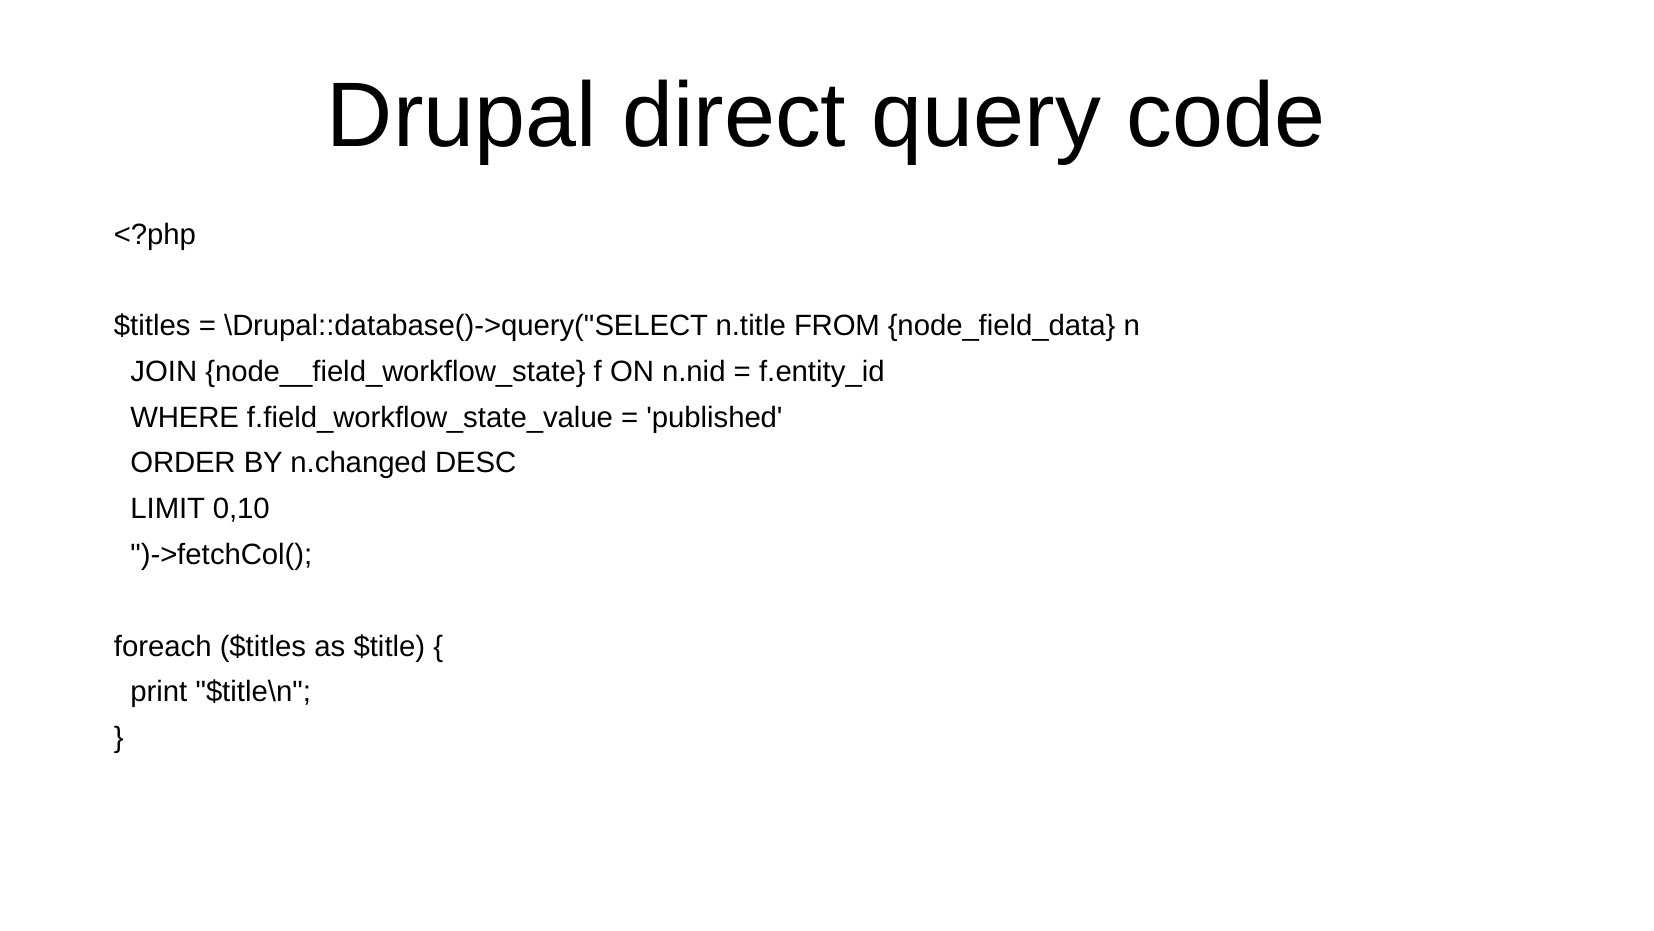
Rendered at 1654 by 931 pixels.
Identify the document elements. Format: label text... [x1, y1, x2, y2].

title Drupal direct query code [82, 37, 1571, 193]
list <?php $titles = \Drupal::database()->query("SELECT n.title FROM {node_field_data} n JOIN {node__field_workflow_state} f ON n.nid = f.entity_id WHERE f.field_workflow_state_value = 'published' ORDER BY n.changed DESC LIMIT 0,10 ")->fetchCol(); foreach ($titles as $title) { print "$title\n"; } [82, 217, 1571, 758]
